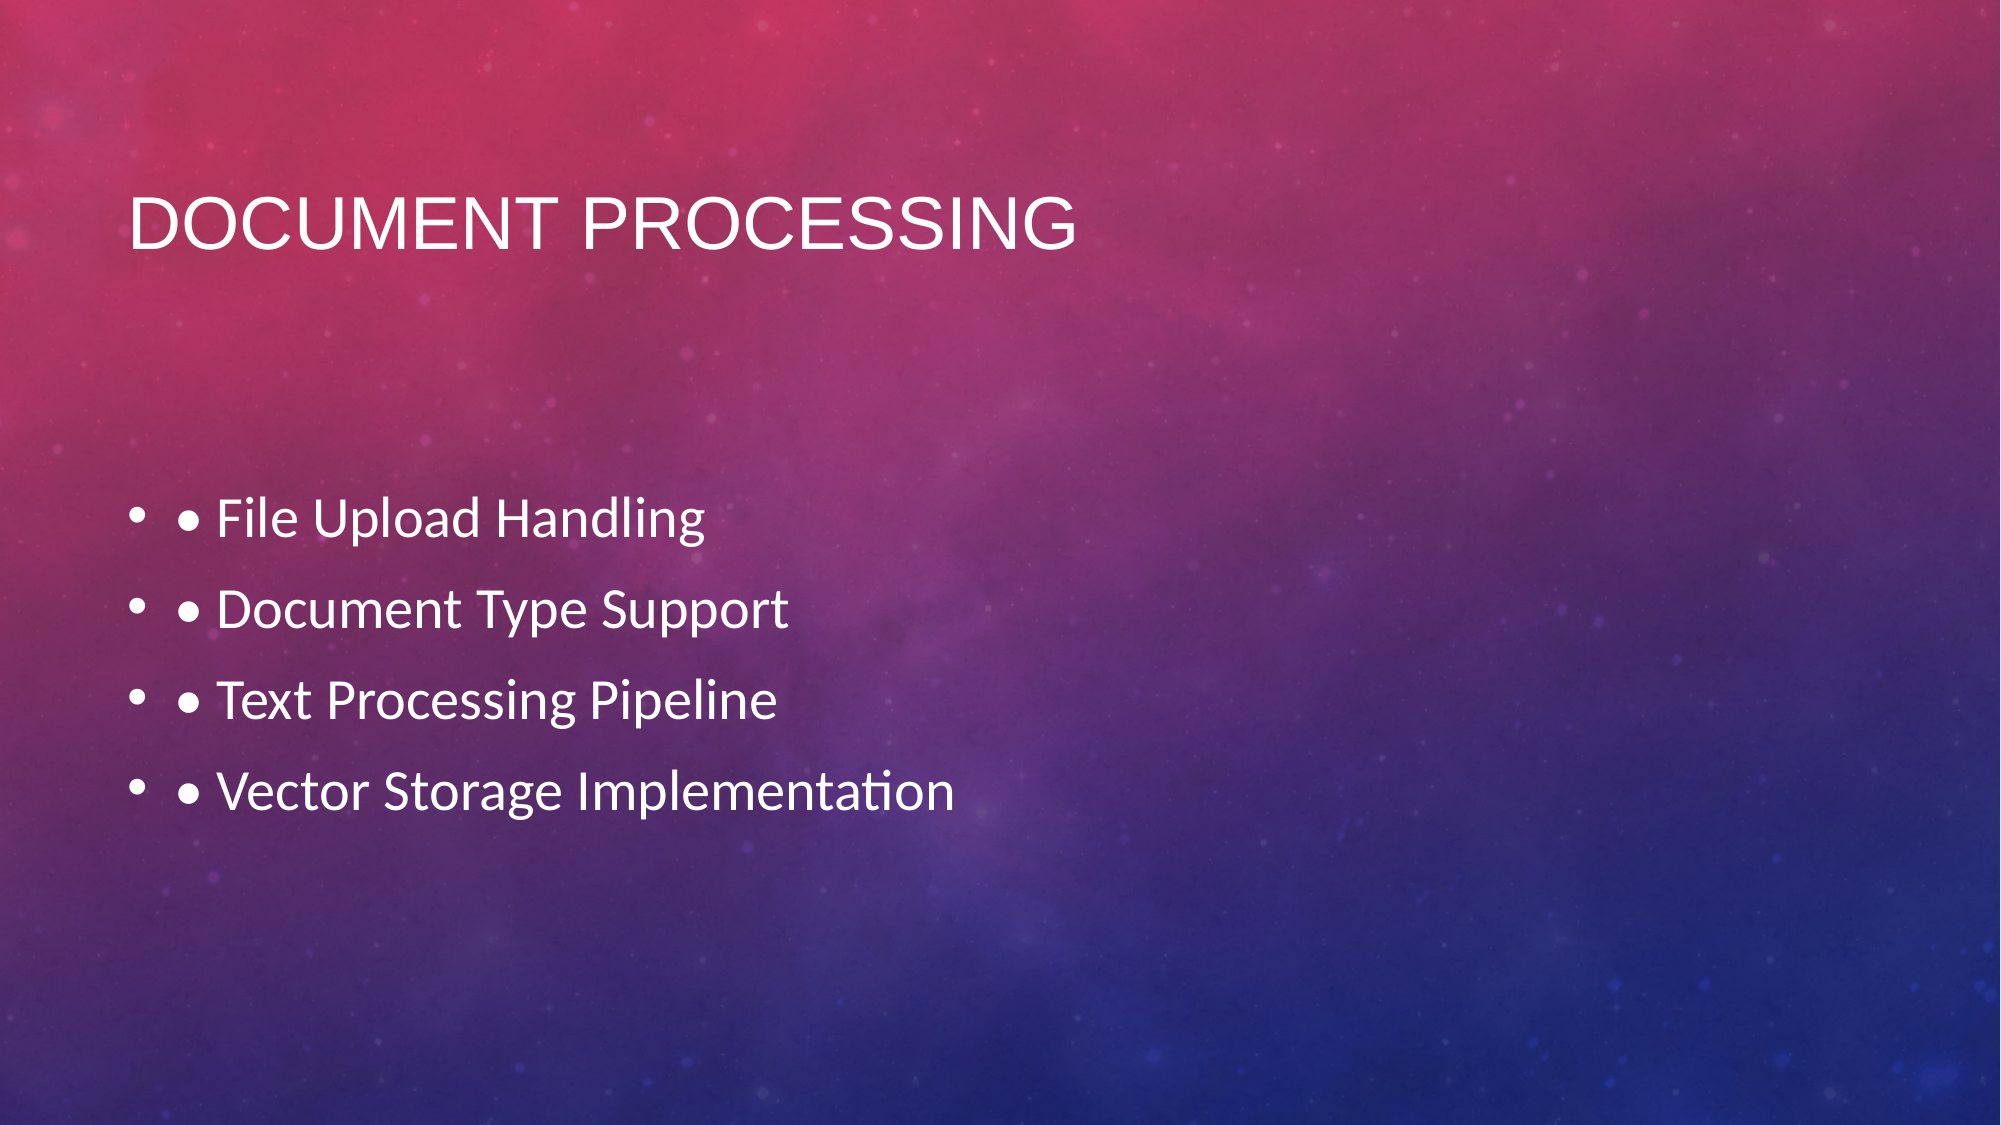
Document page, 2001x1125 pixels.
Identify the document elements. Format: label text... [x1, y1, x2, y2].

title Document Processing [112, 99, 1775, 339]
picture [0, 0, 2001, 1125]
list • File Upload Handling • Document Type Support • Text Processing Pipeline • Vector Storage Implementation [112, 351, 1775, 950]
